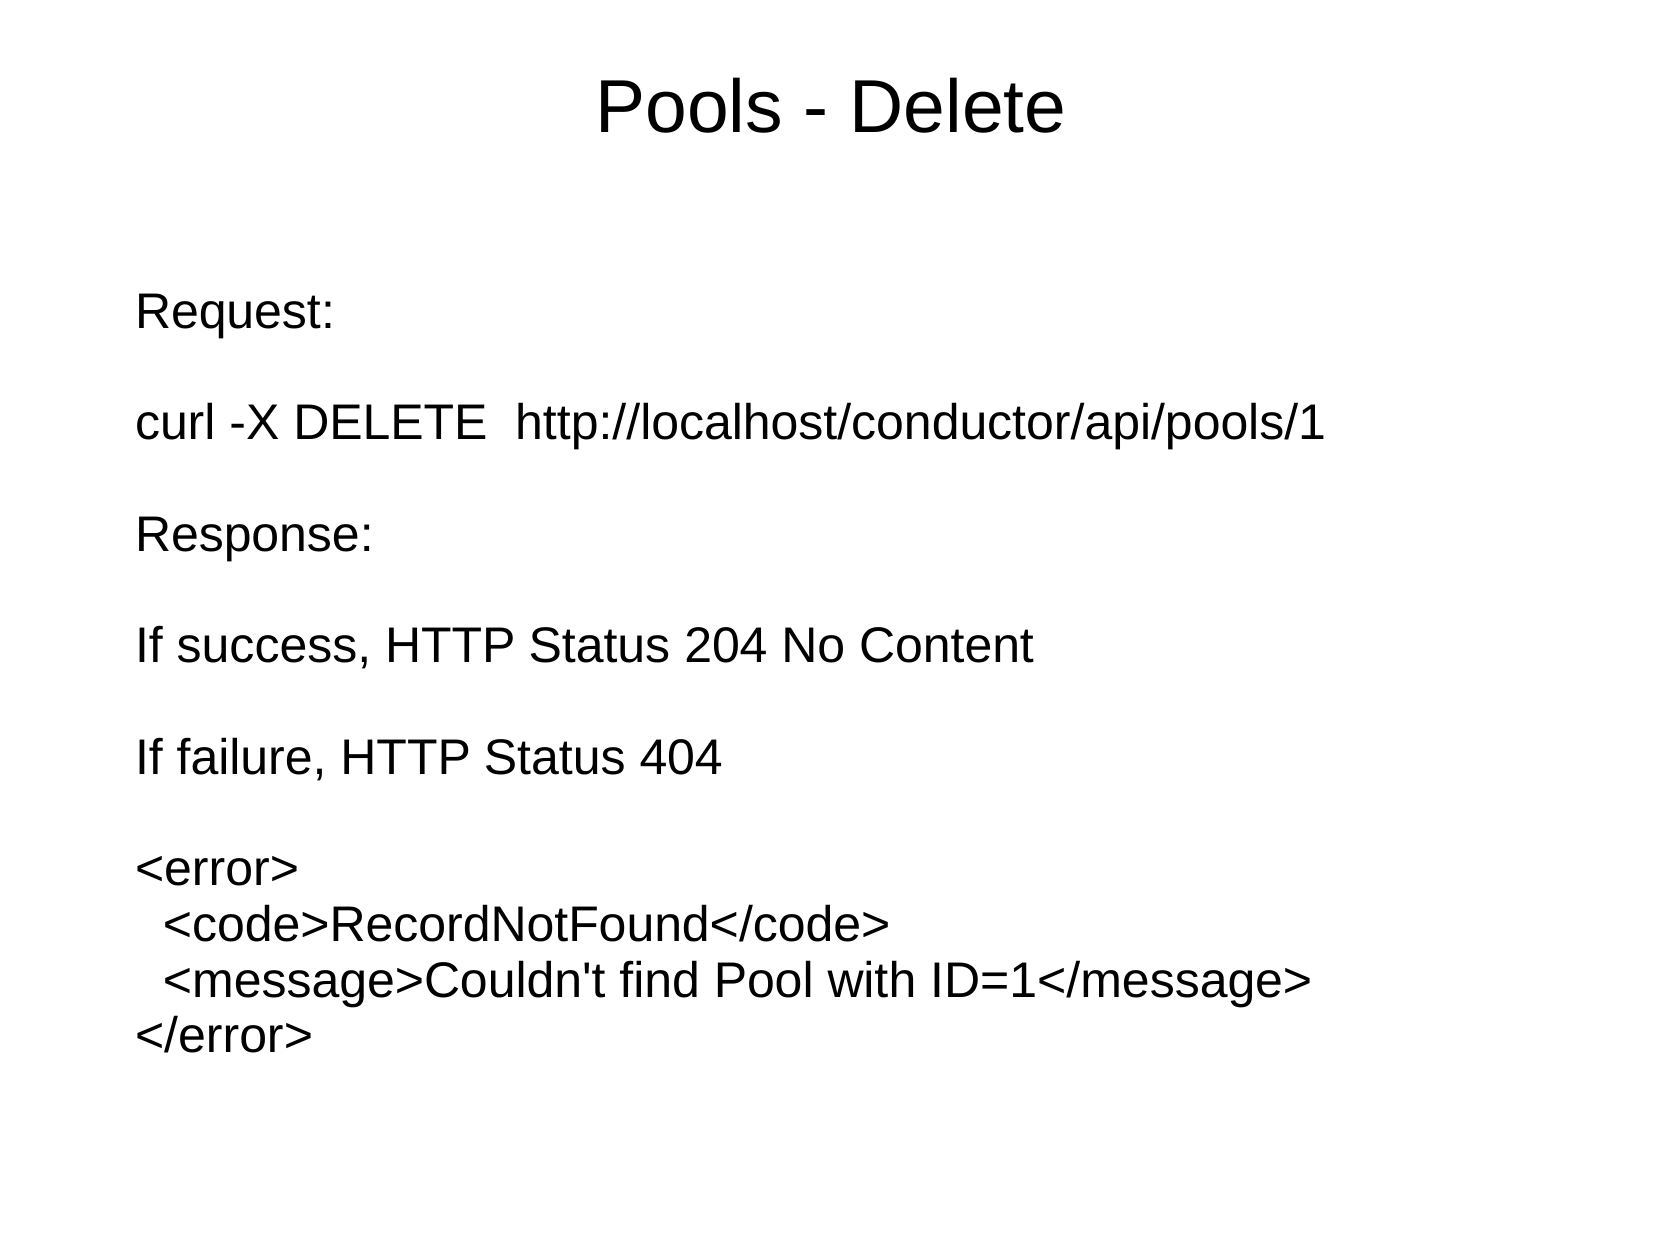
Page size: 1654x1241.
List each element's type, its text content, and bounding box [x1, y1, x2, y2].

title Pools - Delete [86, 2, 1576, 211]
subtitle Request: curl -X DELETE http://localhost/conductor/api/pools/1 Response: If success, HTTP Status 204 No Content If failure, HTTP Status 404 <error> <code>RecordNotFound</code> <message>Couldn't find Pool with ID=1</message> </error> [135, 282, 1591, 1241]
